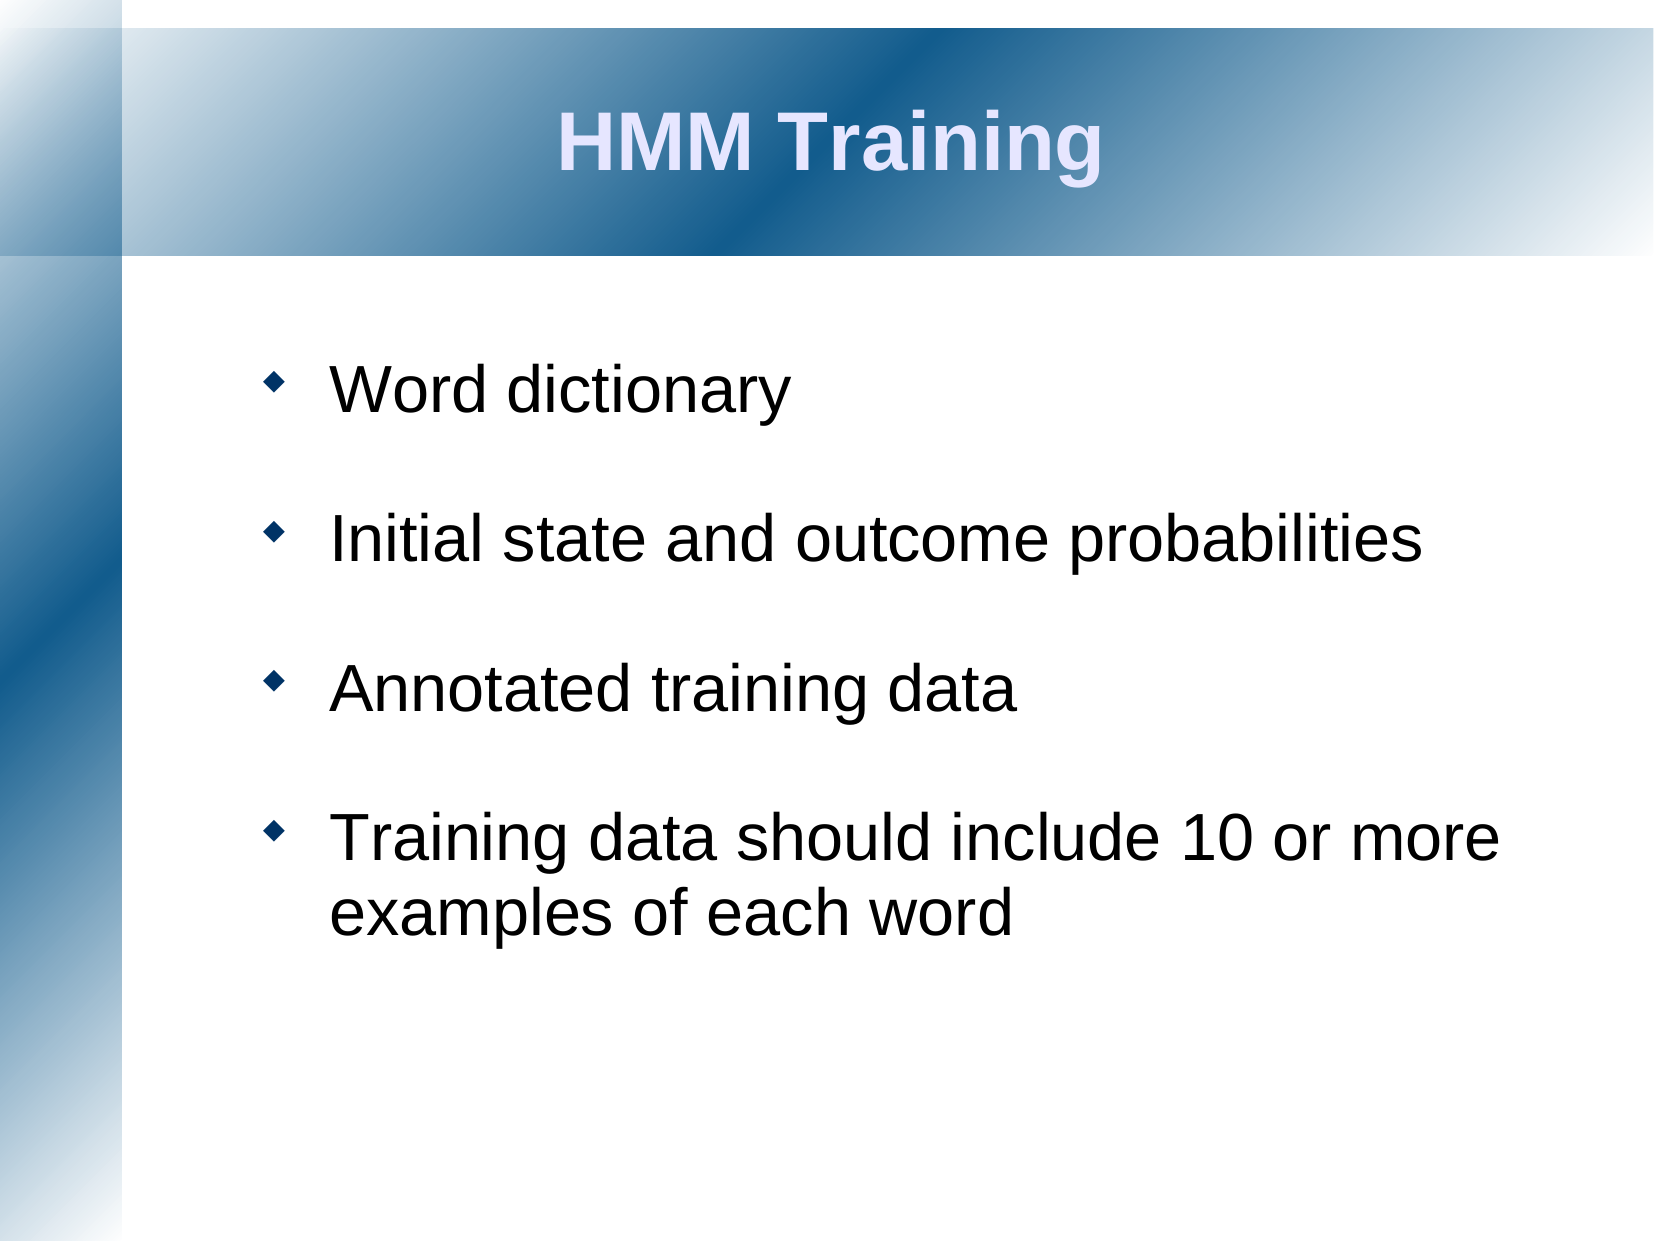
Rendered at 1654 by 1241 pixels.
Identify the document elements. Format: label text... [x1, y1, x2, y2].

title HMM Training [125, 37, 1538, 246]
list Word dictionary Initial state and outcome probabilities Annotated training data Training data should include 10 or more examples of each word [258, 351, 1633, 1207]
